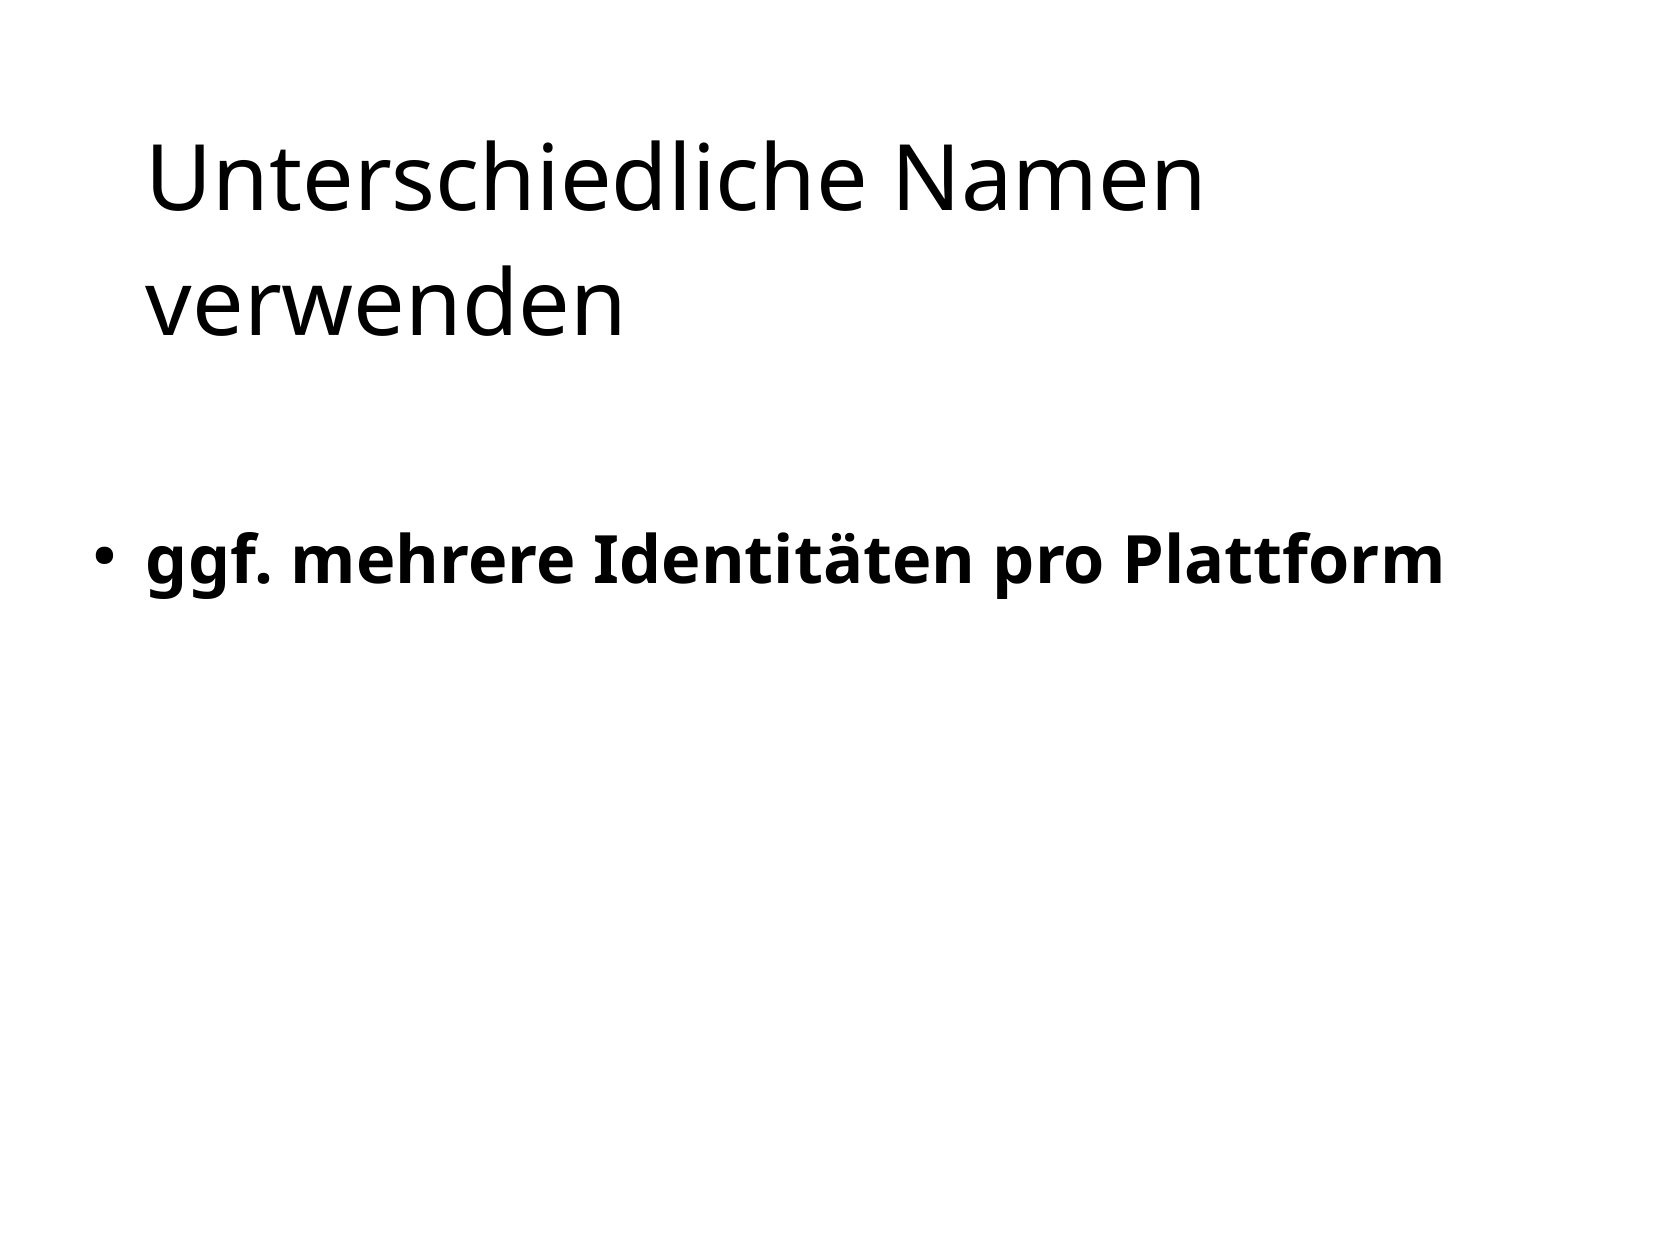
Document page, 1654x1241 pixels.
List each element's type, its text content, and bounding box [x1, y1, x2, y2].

list Unterschiedliche Namen verwenden ggf. mehrere Identitäten pro Plattform [75, 112, 1568, 1182]
